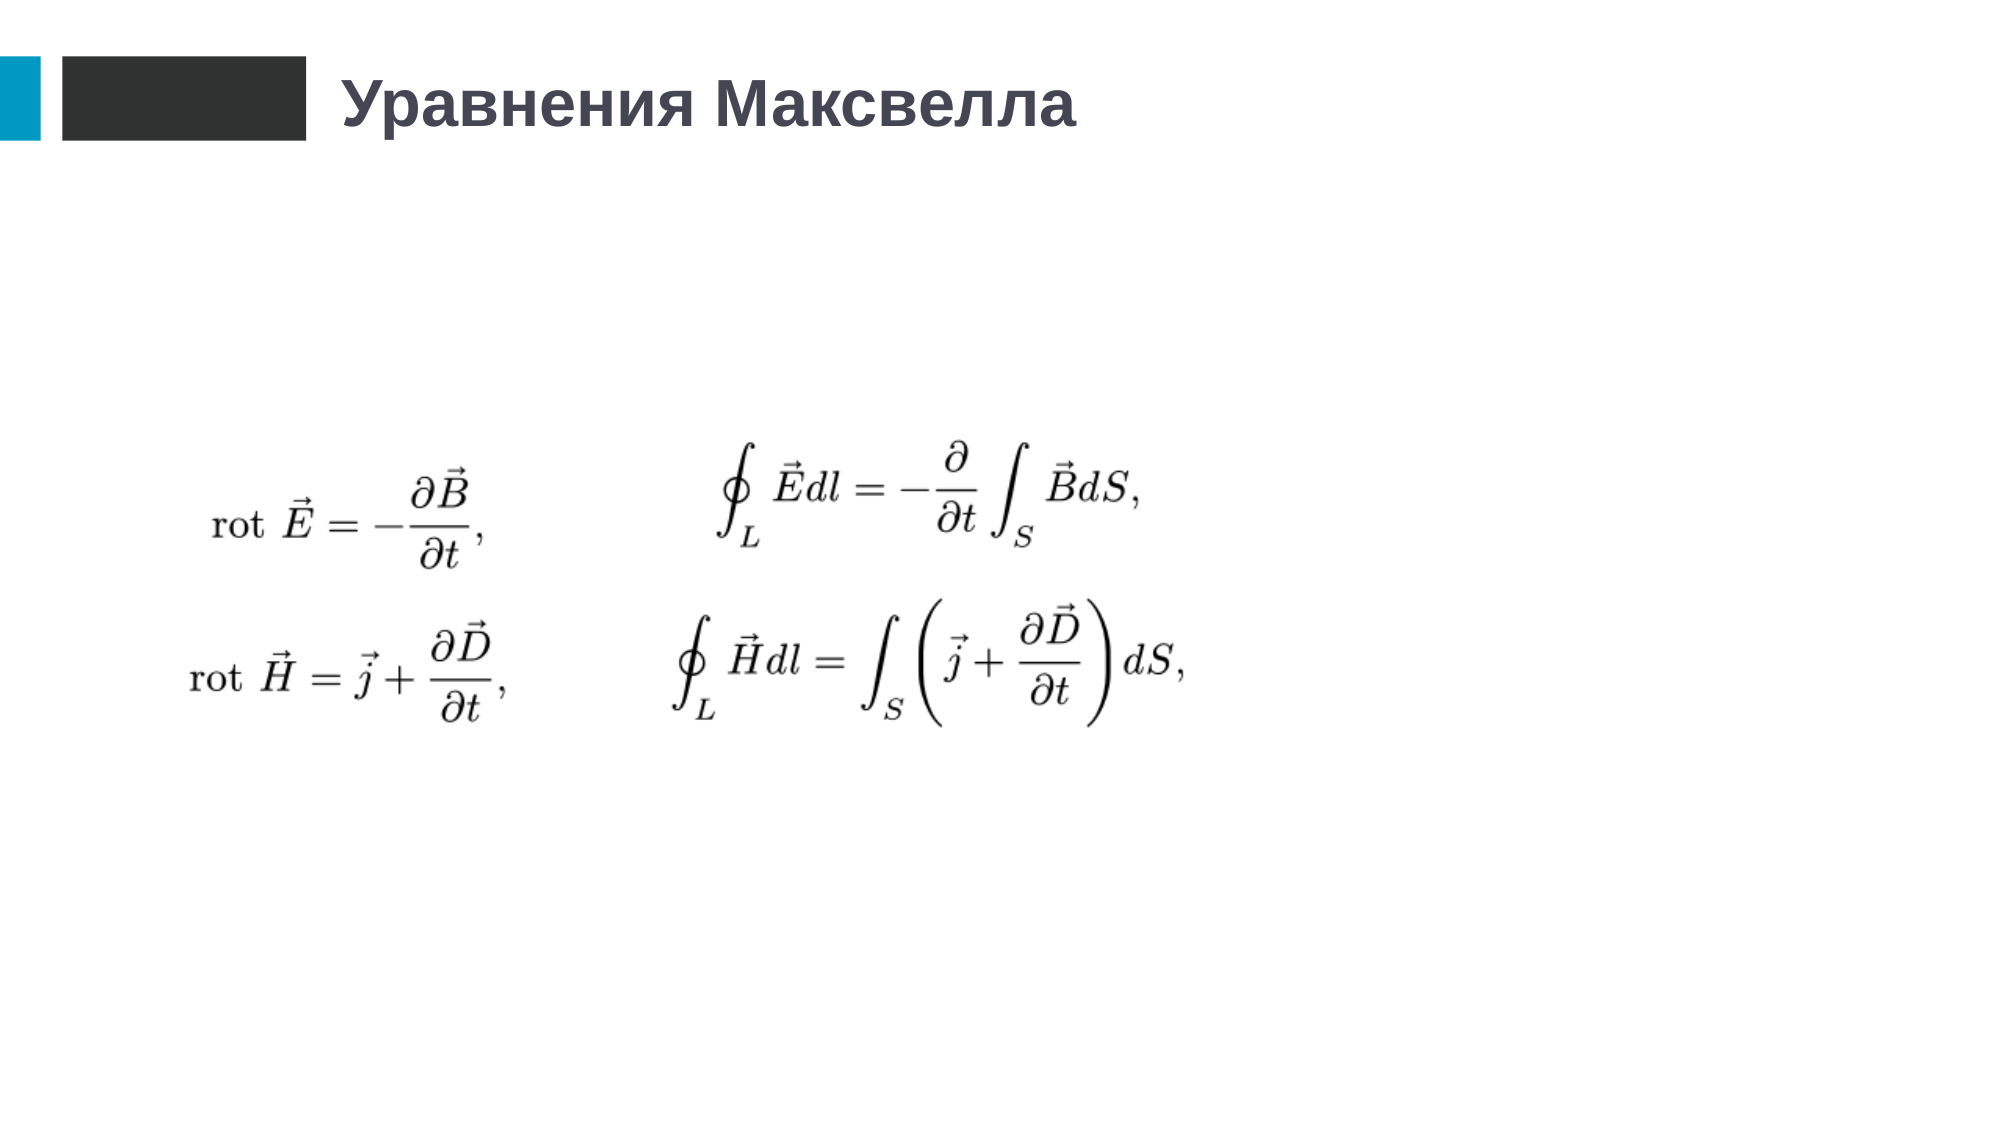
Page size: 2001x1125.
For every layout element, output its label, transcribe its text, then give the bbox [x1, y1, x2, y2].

text_box Уравнения Максвелла [326, 52, 1093, 148]
text_box [0, 56, 41, 141]
picture [165, 441, 562, 768]
text_box [62, 56, 307, 141]
picture [620, 413, 1249, 767]
